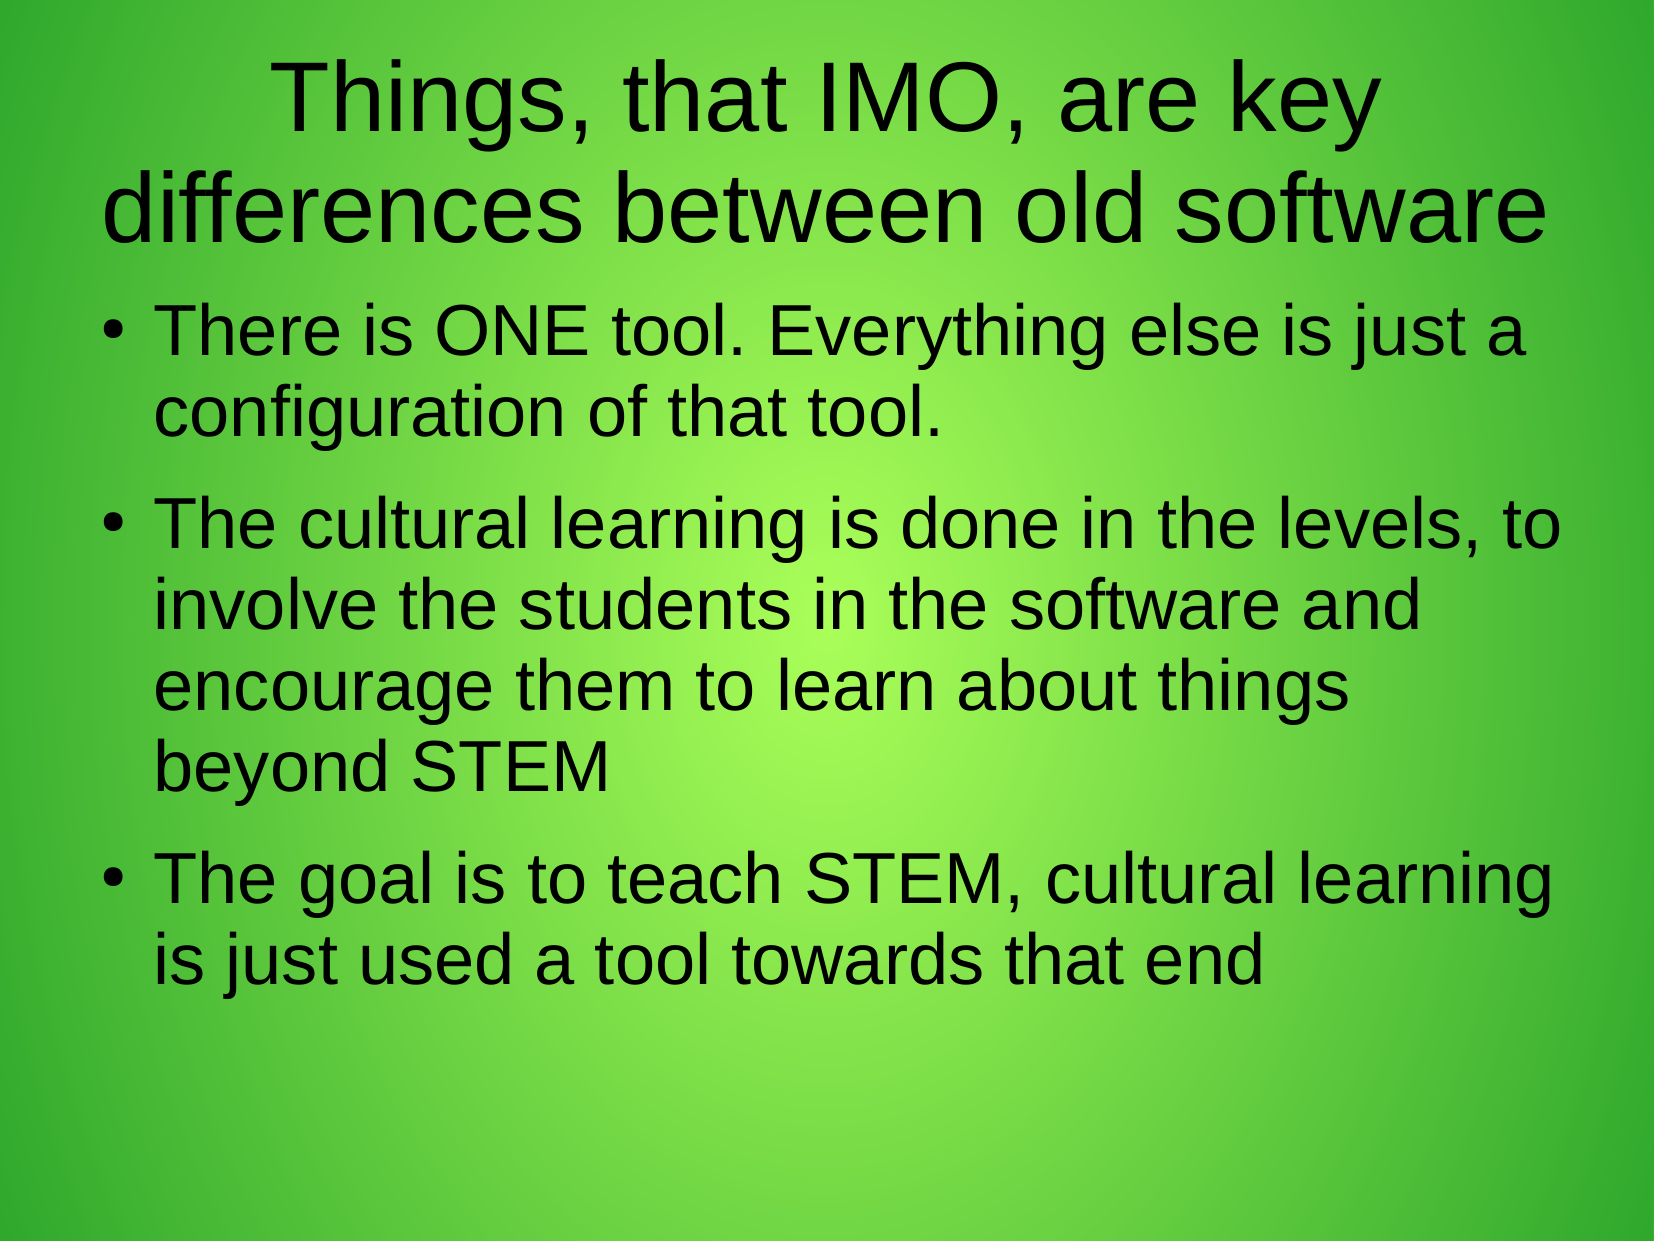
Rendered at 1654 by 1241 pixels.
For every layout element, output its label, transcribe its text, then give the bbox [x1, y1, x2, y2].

list There is ONE tool. Everything else is just a configuration of that tool. The cultural learning is done in the levels, to involve the students in the software and encourage them to learn about things beyond STEM The goal is to teach STEM, cultural learning is just used a tool towards that end [82, 290, 1571, 1010]
title Things, that IMO, are key differences between old software [82, 42, 1571, 264]
